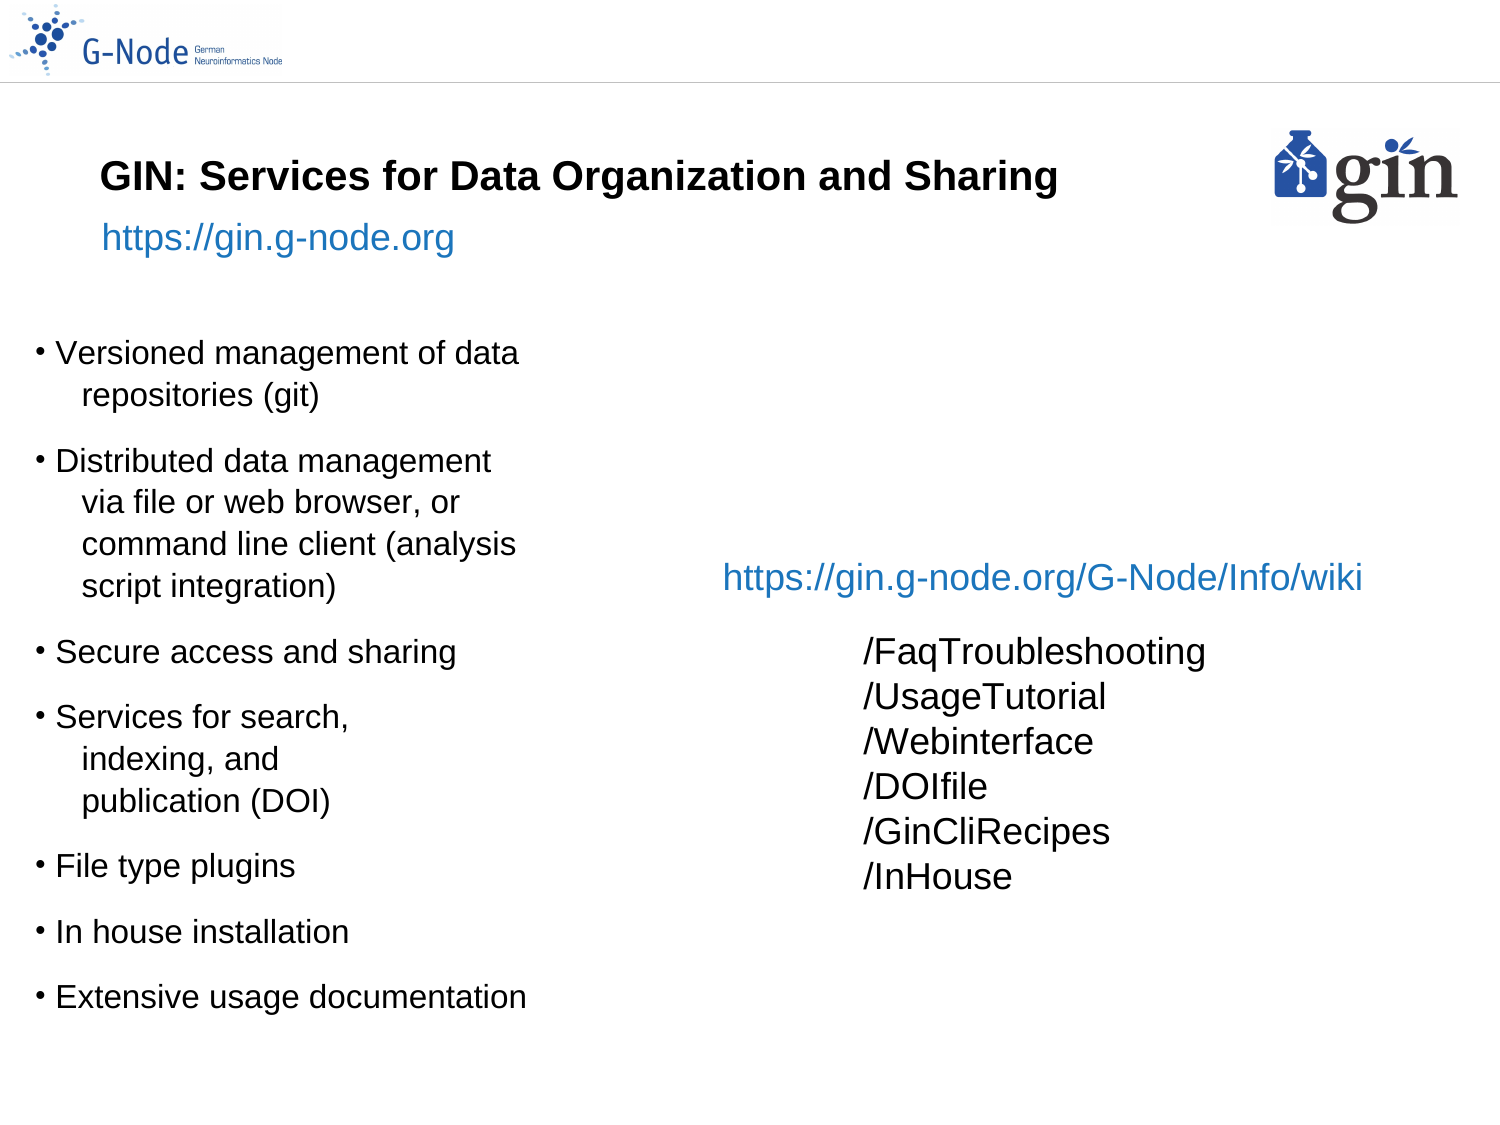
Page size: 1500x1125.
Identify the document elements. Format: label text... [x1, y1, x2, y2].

text_box https://gin.g-node.org [86, 170, 471, 266]
picture [9, 4, 282, 76]
picture [1271, 128, 1460, 226]
text_box https://gin.g-node.org/G-Node/Info/wiki [707, 510, 1500, 686]
text_box GIN: Services for Data Organization and Sharing [84, 140, 1271, 207]
text_box Versioned management of data repositories (git) Distributed data management via file or web browser, or command line client (analysis script integration) Secure access and sharing Services for search, indexing, and publication (DOI) File type plugins In house installation Extensive usage documentation [19, 321, 550, 1024]
text_box /FaqTroubleshooting /UsageTutorial /Webinterface /DOIfile /GinCliRecipes /InHouse [848, 619, 1222, 905]
